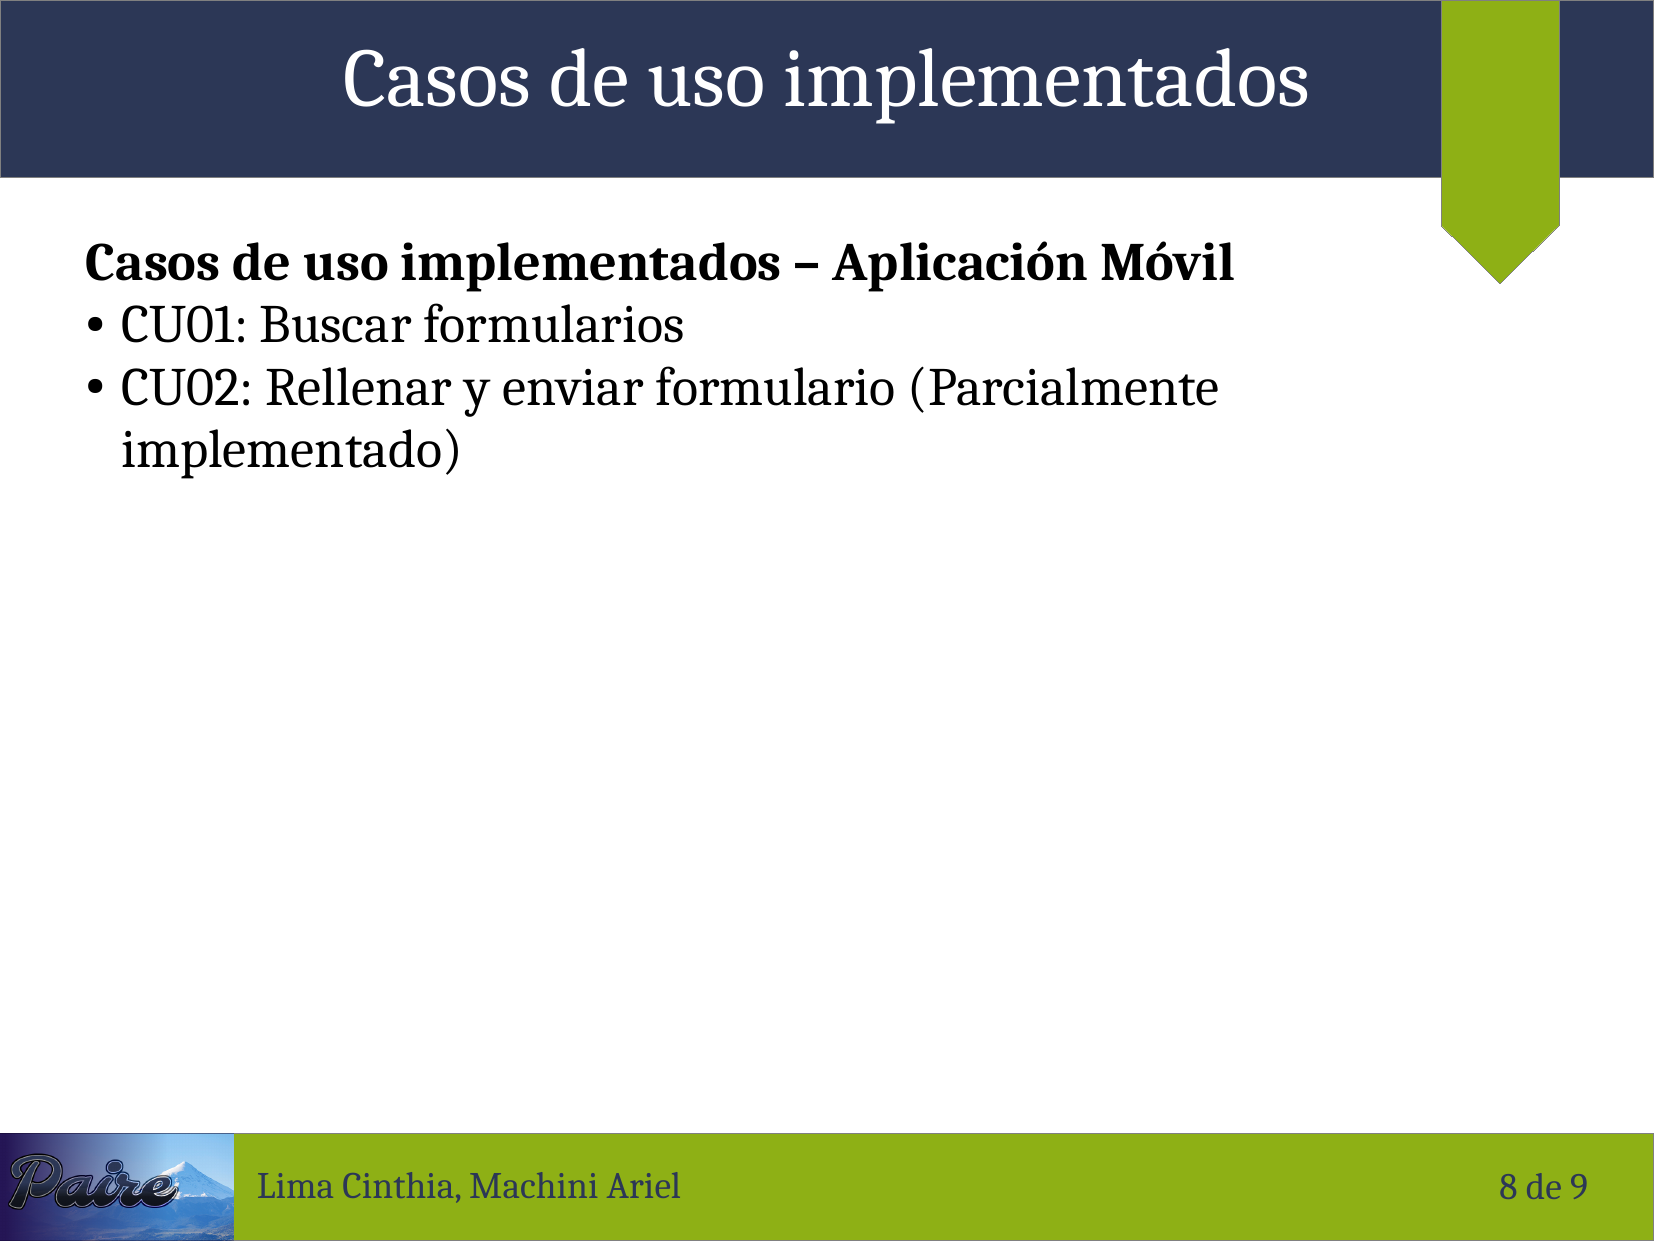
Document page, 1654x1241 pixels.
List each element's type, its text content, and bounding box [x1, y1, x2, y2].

text_box [0, 0, 1654, 284]
text_box Casos de uso implementados – Aplicación Móvil CU01: Buscar formularios CU02: Rellenar y enviar formulario (Parcialmente implementado) [70, 224, 1394, 494]
text_box <number> de 9 [1476, 1158, 1654, 1241]
text_box [234, 1133, 1654, 1241]
text_box Lima Cinthia, Machini Ariel [242, 1157, 715, 1217]
text_box Casos de uso implementados [248, 23, 1406, 136]
picture [0, 1133, 234, 1241]
